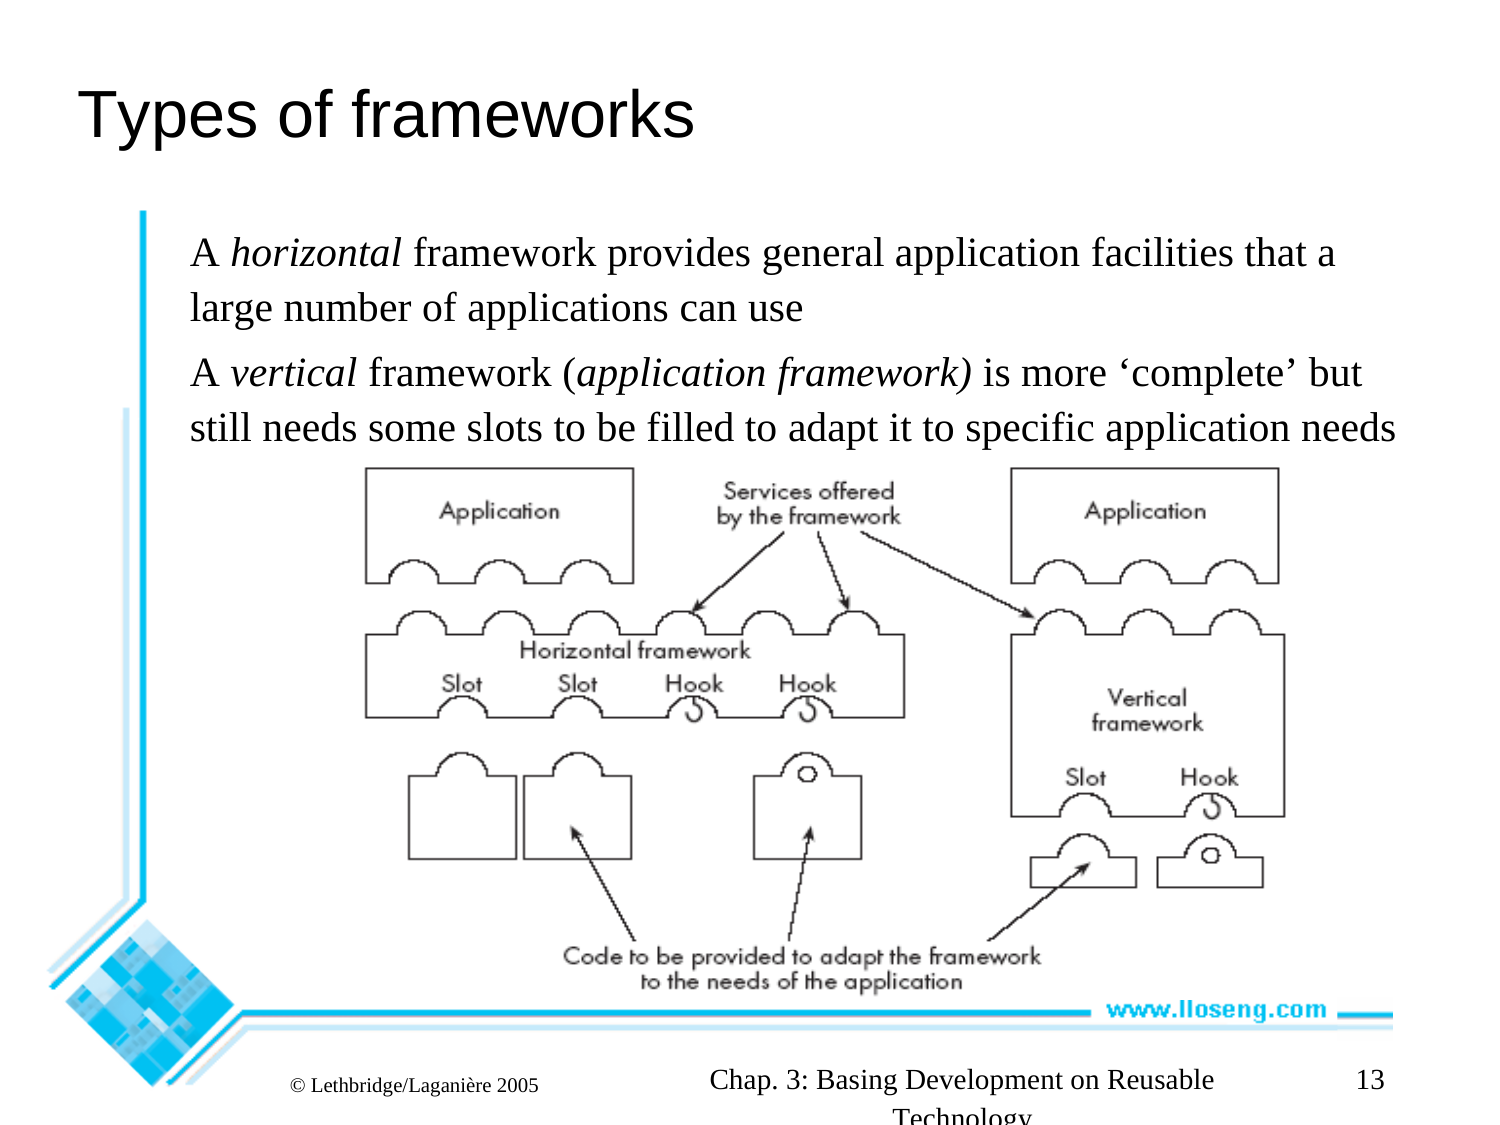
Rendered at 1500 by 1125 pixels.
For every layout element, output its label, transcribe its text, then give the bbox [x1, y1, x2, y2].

text_box © Lethbridge/Laganière 2005 [275, 1062, 601, 1125]
title Types of frameworks [62, 37, 1413, 188]
text_box 15 [1325, 1050, 1401, 1125]
picture [35, 199, 1363, 1089]
text_box Chap. 3: Basing Development on Reusable Technology [624, 1050, 1300, 1125]
list A horizontal framework provides general application facilities that a large number of applications can use A vertical framework (application framework) is more ‘complete’ but still needs some slots to be filled to adapt it to specific application needs [174, 212, 1413, 1000]
